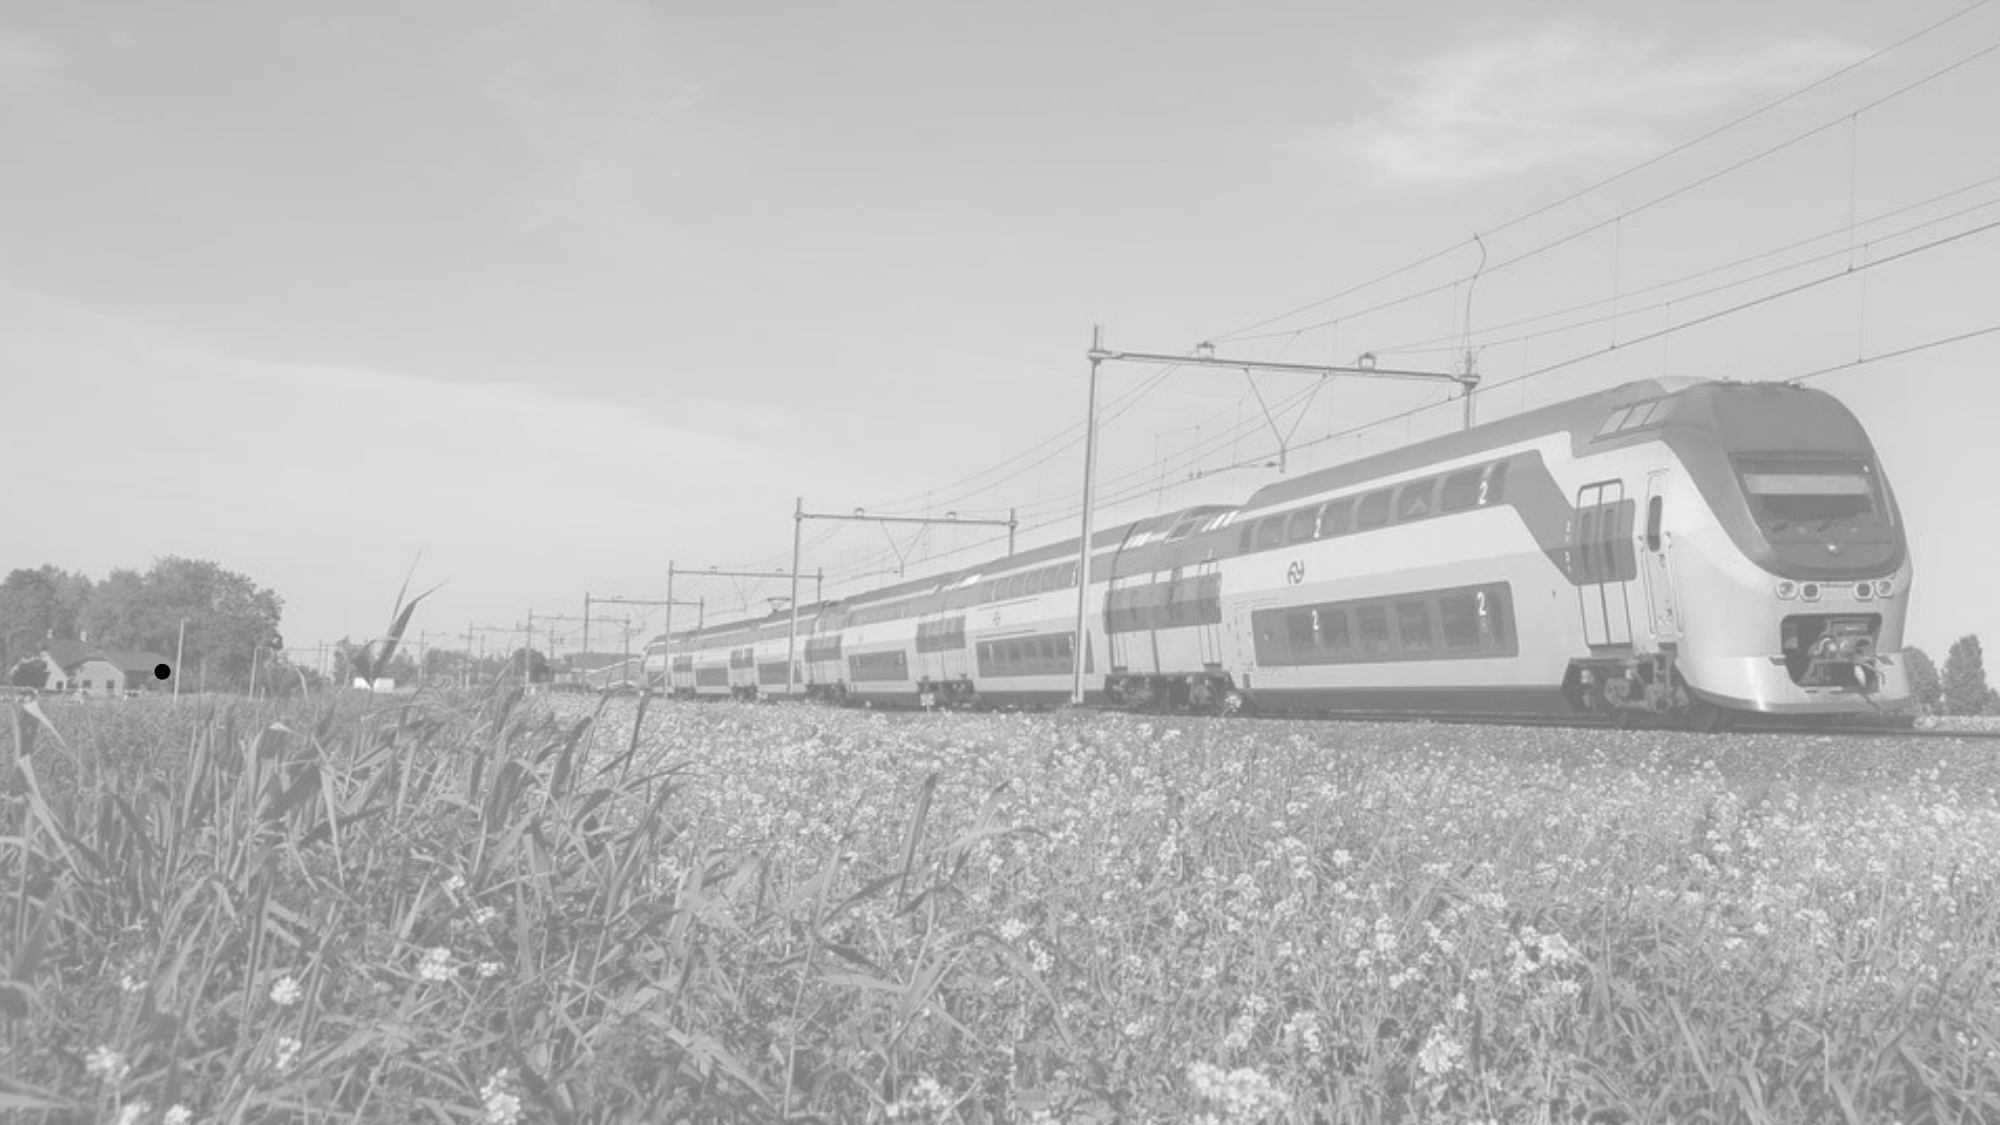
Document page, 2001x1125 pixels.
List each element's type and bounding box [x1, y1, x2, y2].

picture [0, 0, 2000, 1125]
list [137, 299, 1863, 1014]
